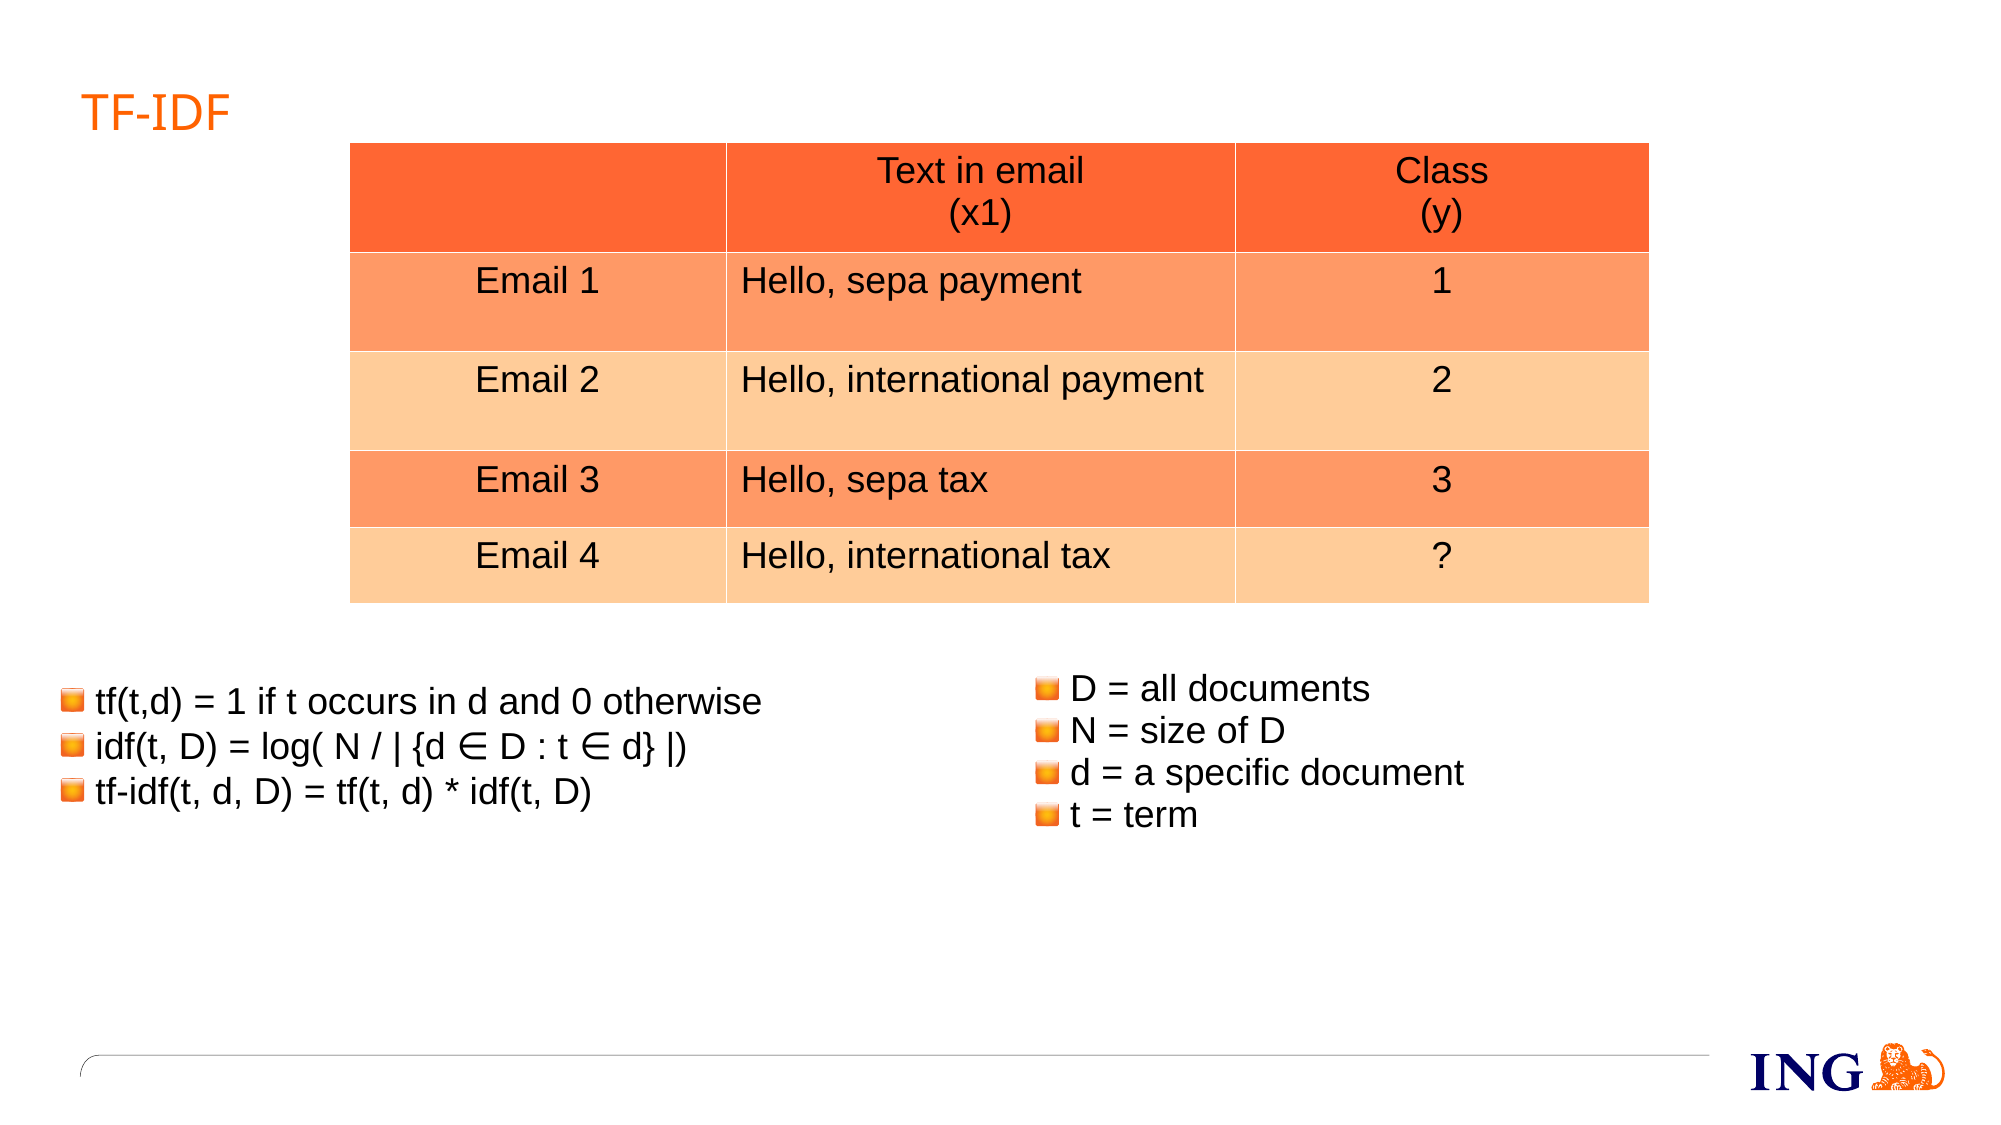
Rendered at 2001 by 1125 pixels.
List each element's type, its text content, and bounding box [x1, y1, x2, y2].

text_box D = all documents N = size of D d = a specific document t = term [1020, 660, 1846, 886]
table_header Class (y) [1236, 143, 1649, 252]
table_cell Hello, sepa payment [727, 253, 1235, 351]
table_cell Hello, international tax [727, 528, 1235, 603]
table_cell Email 4 [350, 528, 726, 603]
table_cell Hello, sepa tax [727, 451, 1235, 527]
table_cell 1 [1236, 253, 1649, 351]
text_box TF-IDF [81, 84, 1936, 142]
table_cell ? [1236, 528, 1649, 603]
table_cell Email 1 [350, 253, 726, 351]
table_cell 3 [1236, 451, 1649, 527]
table_cell 2 [1236, 352, 1649, 450]
table_header Text in email (x1) [727, 143, 1235, 252]
table_cell Email 2 [350, 352, 726, 450]
table_cell Hello, international payment [727, 352, 1235, 450]
text_box tf(t,d) = 1 if t occurs in d and 0 otherwise idf(t, D) = log( N / | {d ∈ D : t ∈ d} |) tf-idf(t, d, D) = tf(t, d) * idf(t, D) [60, 677, 871, 821]
table_header [350, 143, 726, 252]
table_cell Email 3 [350, 451, 726, 527]
